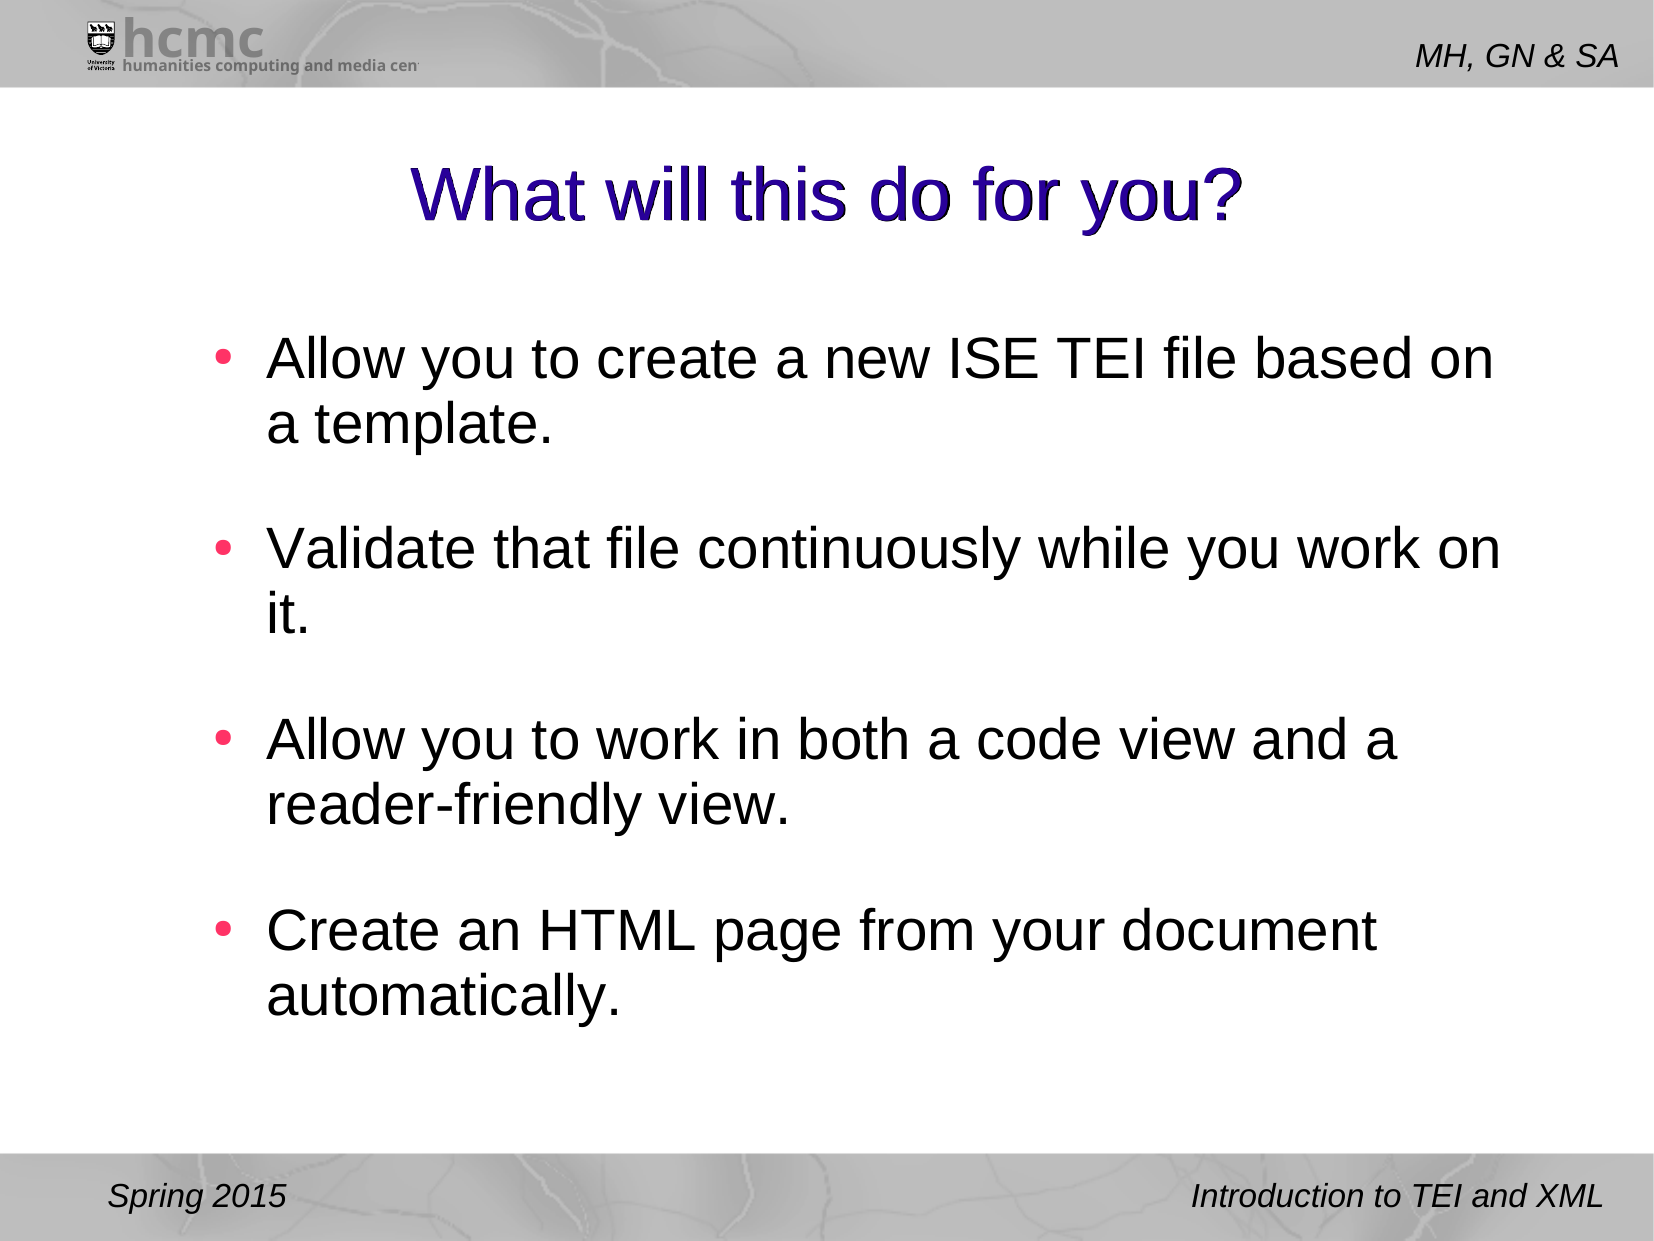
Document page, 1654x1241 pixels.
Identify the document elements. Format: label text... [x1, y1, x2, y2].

title What will this do for you? [118, 90, 1536, 298]
list Allow you to create a new ISE TEI file based on a template. Validate that file continuously while you work on it. Allow you to work in both a code view and a reader-friendly view. Create an HTML page from your document automatically. [147, 325, 1506, 1045]
picture [0, 0, 1654, 1241]
